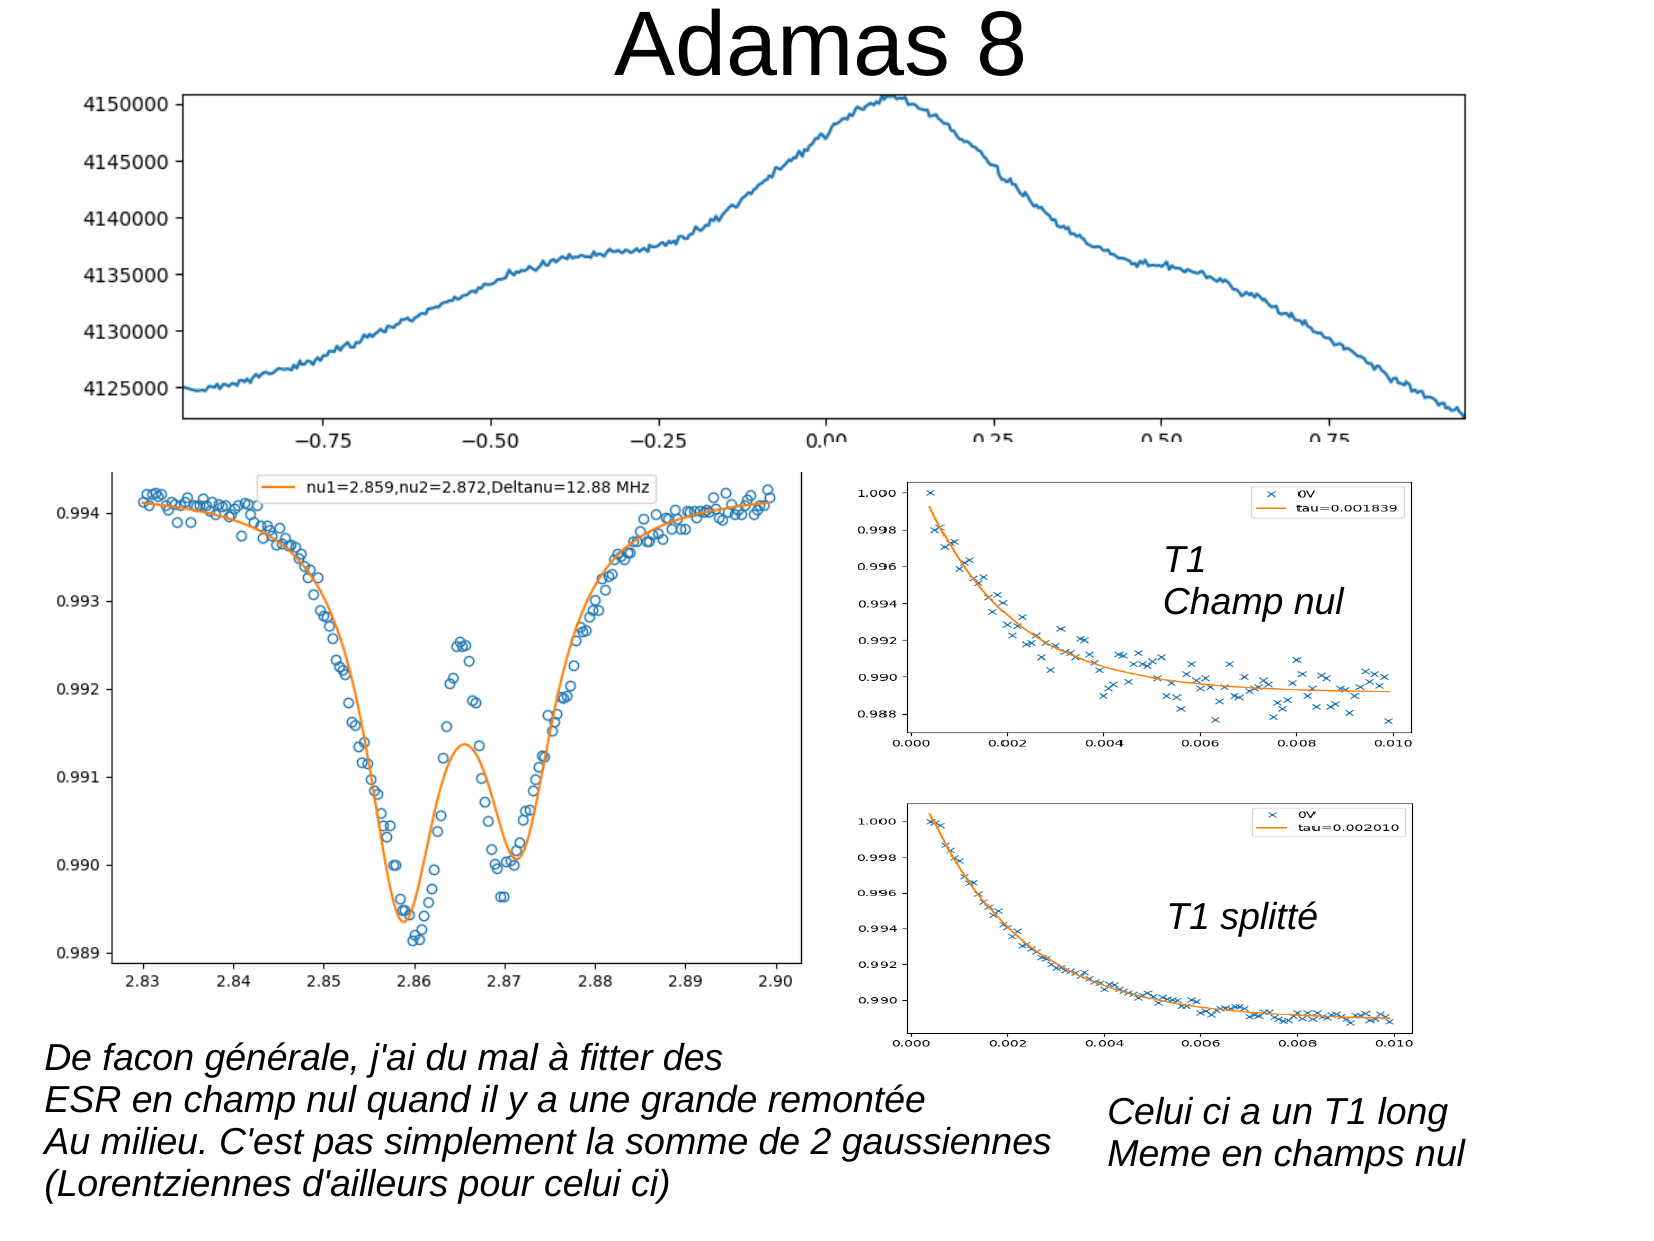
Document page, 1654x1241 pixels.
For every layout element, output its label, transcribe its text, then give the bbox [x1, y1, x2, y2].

picture [0, 88, 1478, 1066]
text_box T1 Champ nul [1148, 531, 1359, 630]
text_box T1 splitté [1151, 888, 1334, 945]
text_box Celui ci a un T1 long Meme en champs nul [1092, 1082, 1480, 1182]
text_box De facon générale, j'ai du mal à fitter des ESR en champ nul quand il y a une grande remontée Au milieu. C'est pas simplement la somme de 2 gaussiennes (Lorentziennes d'ailleurs pour celui ci) [29, 1028, 1066, 1211]
title Adamas 8 [76, 0, 1565, 148]
